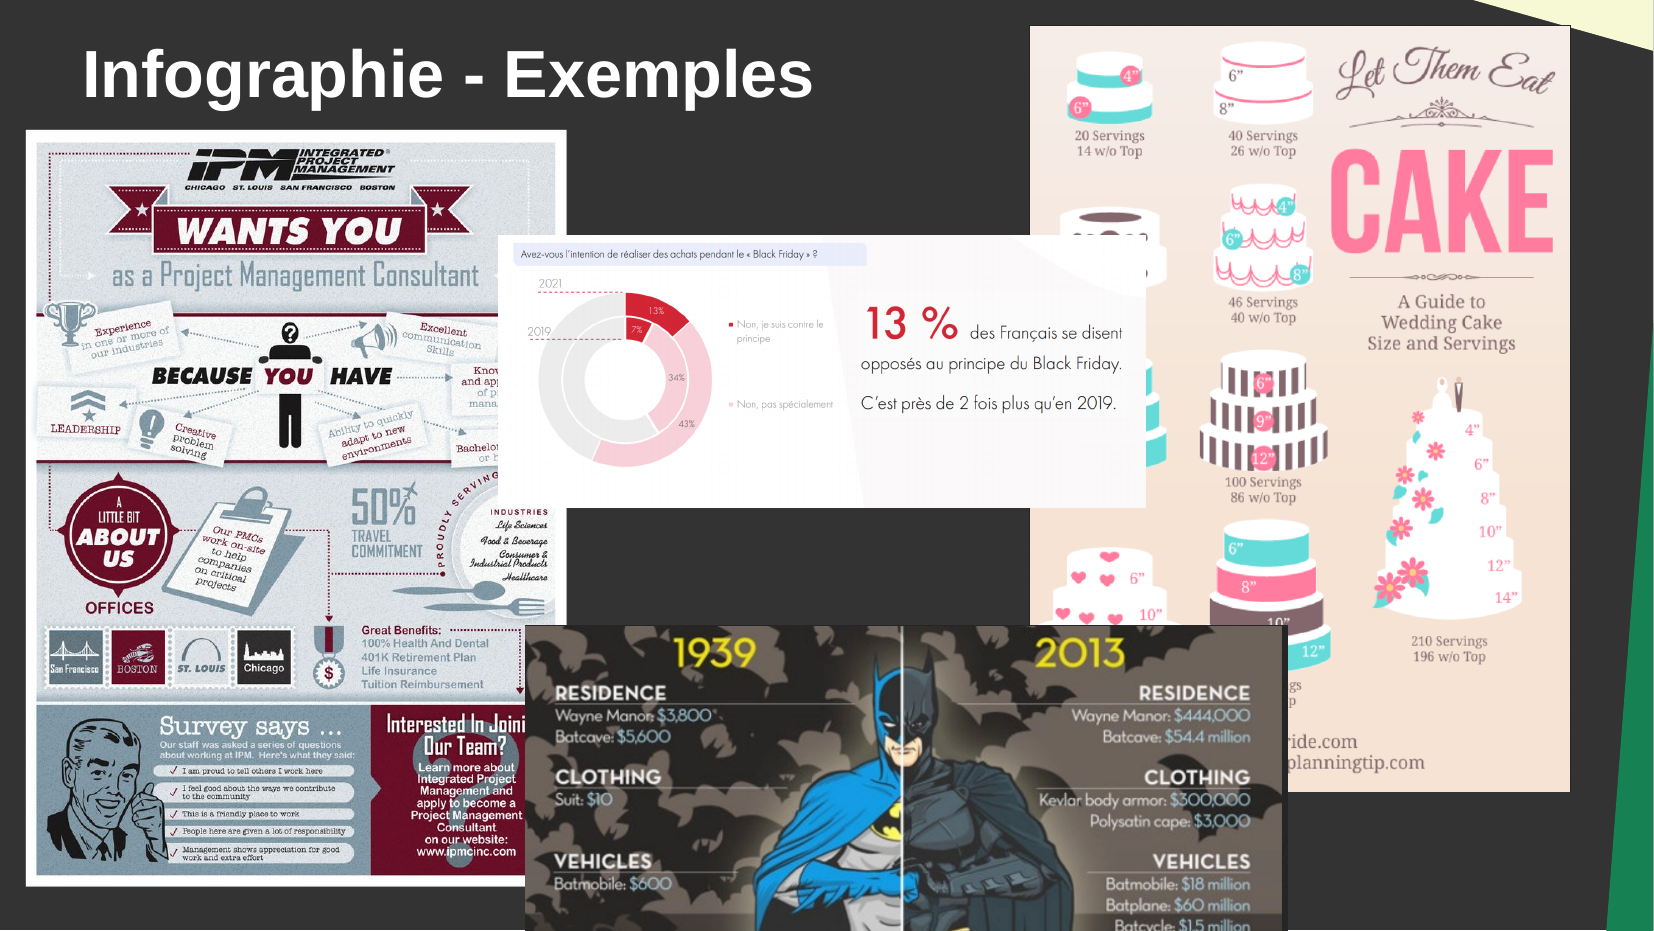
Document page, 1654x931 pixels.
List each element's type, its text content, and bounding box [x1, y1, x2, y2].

picture [25, 25, 1571, 931]
text_box [1473, 0, 1654, 52]
text_box [1606, 313, 1654, 931]
title Infographie - Exemples [82, 37, 1029, 122]
